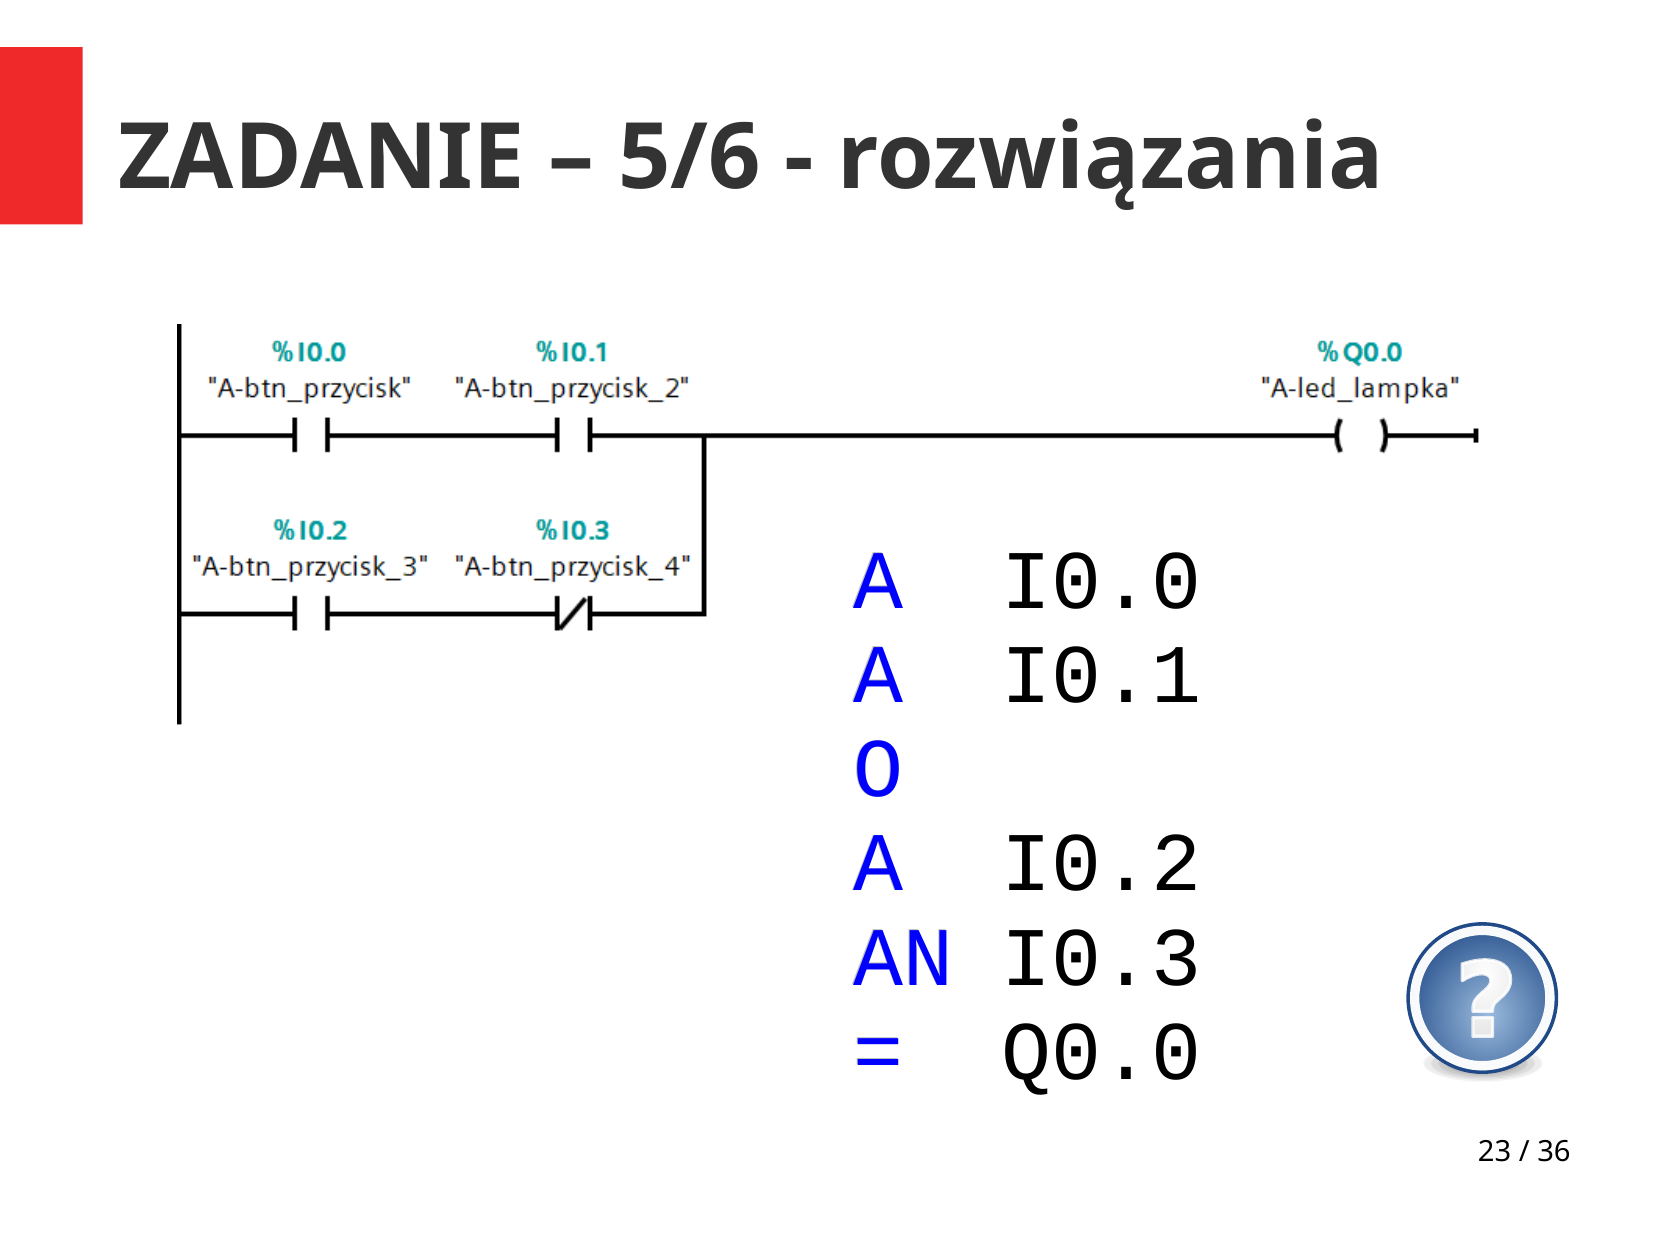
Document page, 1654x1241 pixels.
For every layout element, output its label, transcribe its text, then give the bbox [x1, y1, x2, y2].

text_box A I0.0 A I0.1 O A I0.2 AN I0.3 = Q0.0 [838, 531, 1216, 1112]
title ZADANIE – 5/6 - rozwiązania [118, 49, 1571, 257]
picture [1393, 909, 1571, 1087]
picture [177, 324, 1488, 735]
